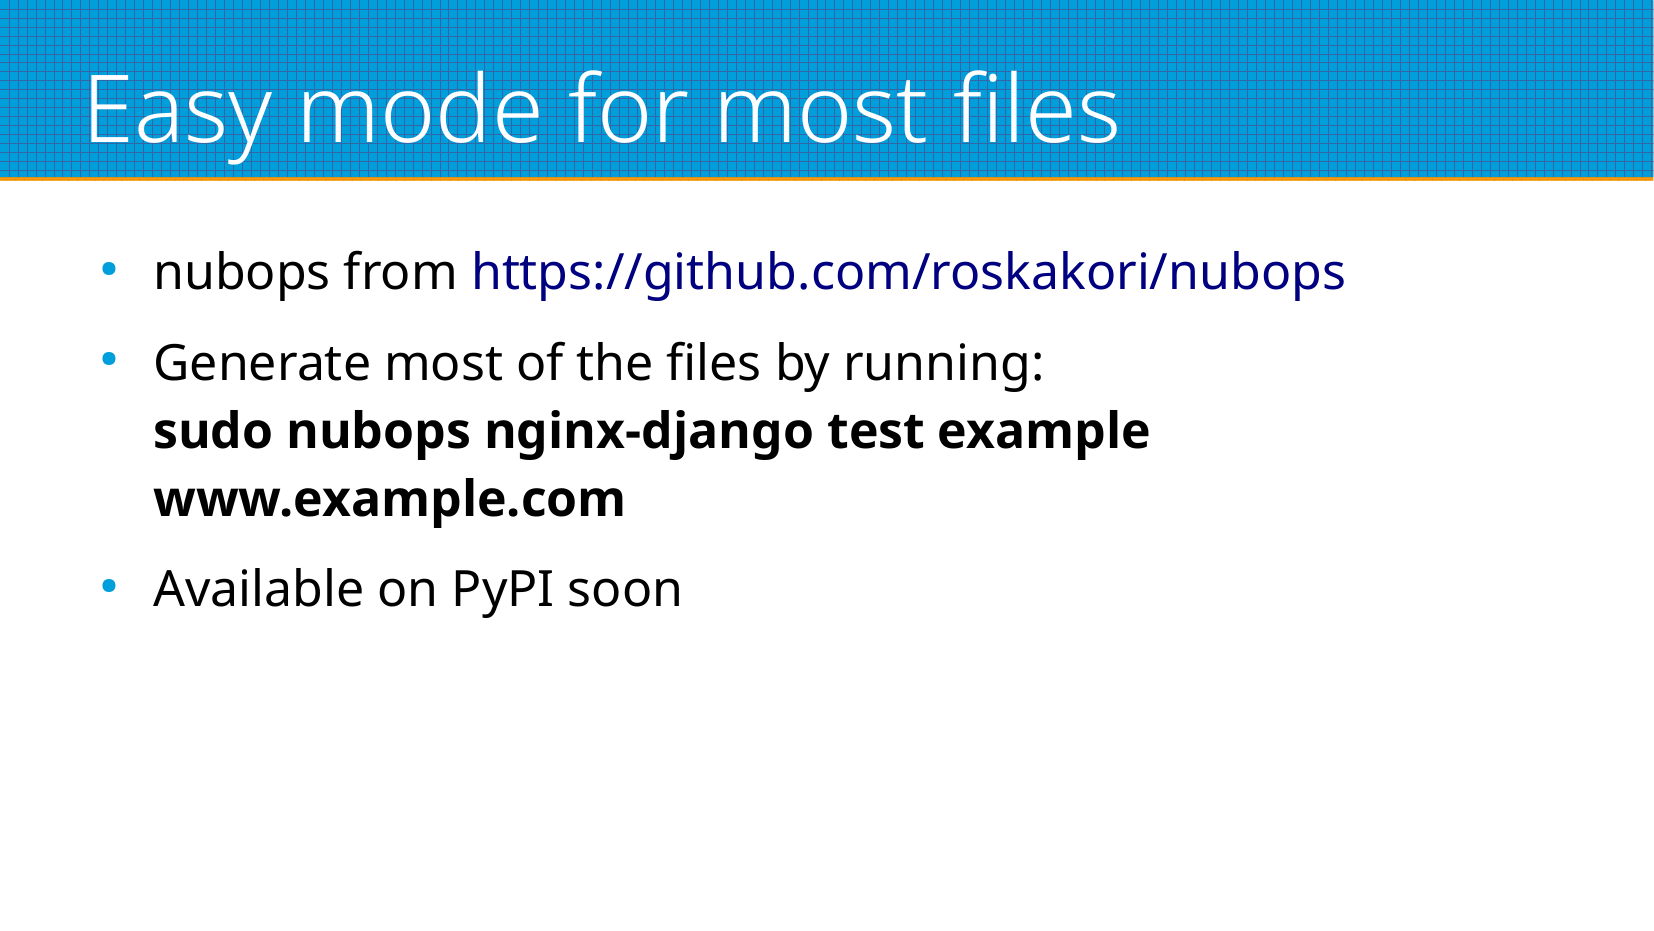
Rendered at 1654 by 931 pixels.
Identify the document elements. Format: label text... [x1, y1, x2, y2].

title Easy mode for most files [82, 14, 1571, 171]
list nubops from https://github.com/roskakori/nubops Generate most of the files by running: sudo nubops nginx-django test example www.example.com Available on PyPI soon [82, 236, 1563, 811]
